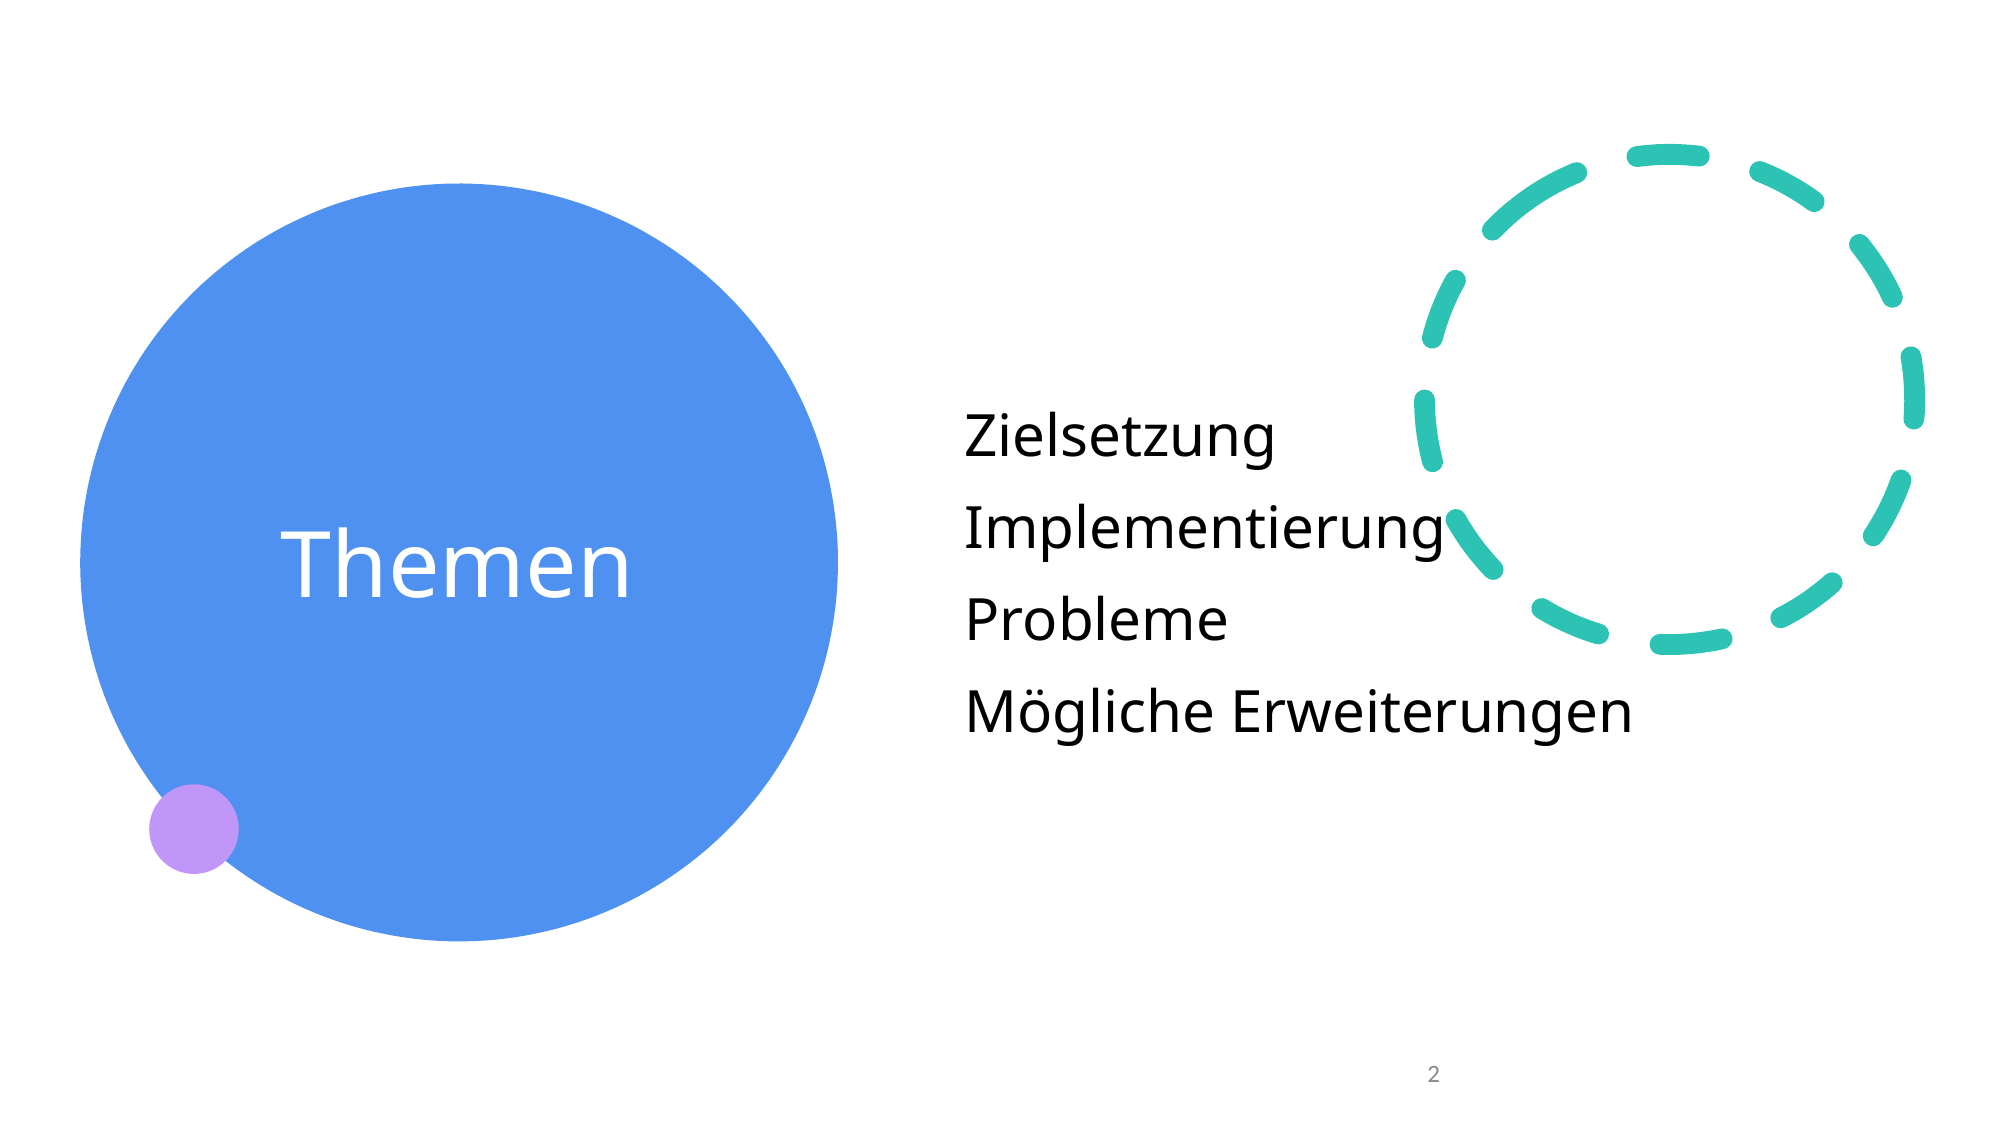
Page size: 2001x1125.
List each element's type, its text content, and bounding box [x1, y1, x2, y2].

title Themen [191, 229, 724, 897]
list Zielsetzung Implementierung Probleme Mögliche Erweiterungen [949, 250, 1789, 896]
text_box 2 [1412, 1042, 1863, 1103]
